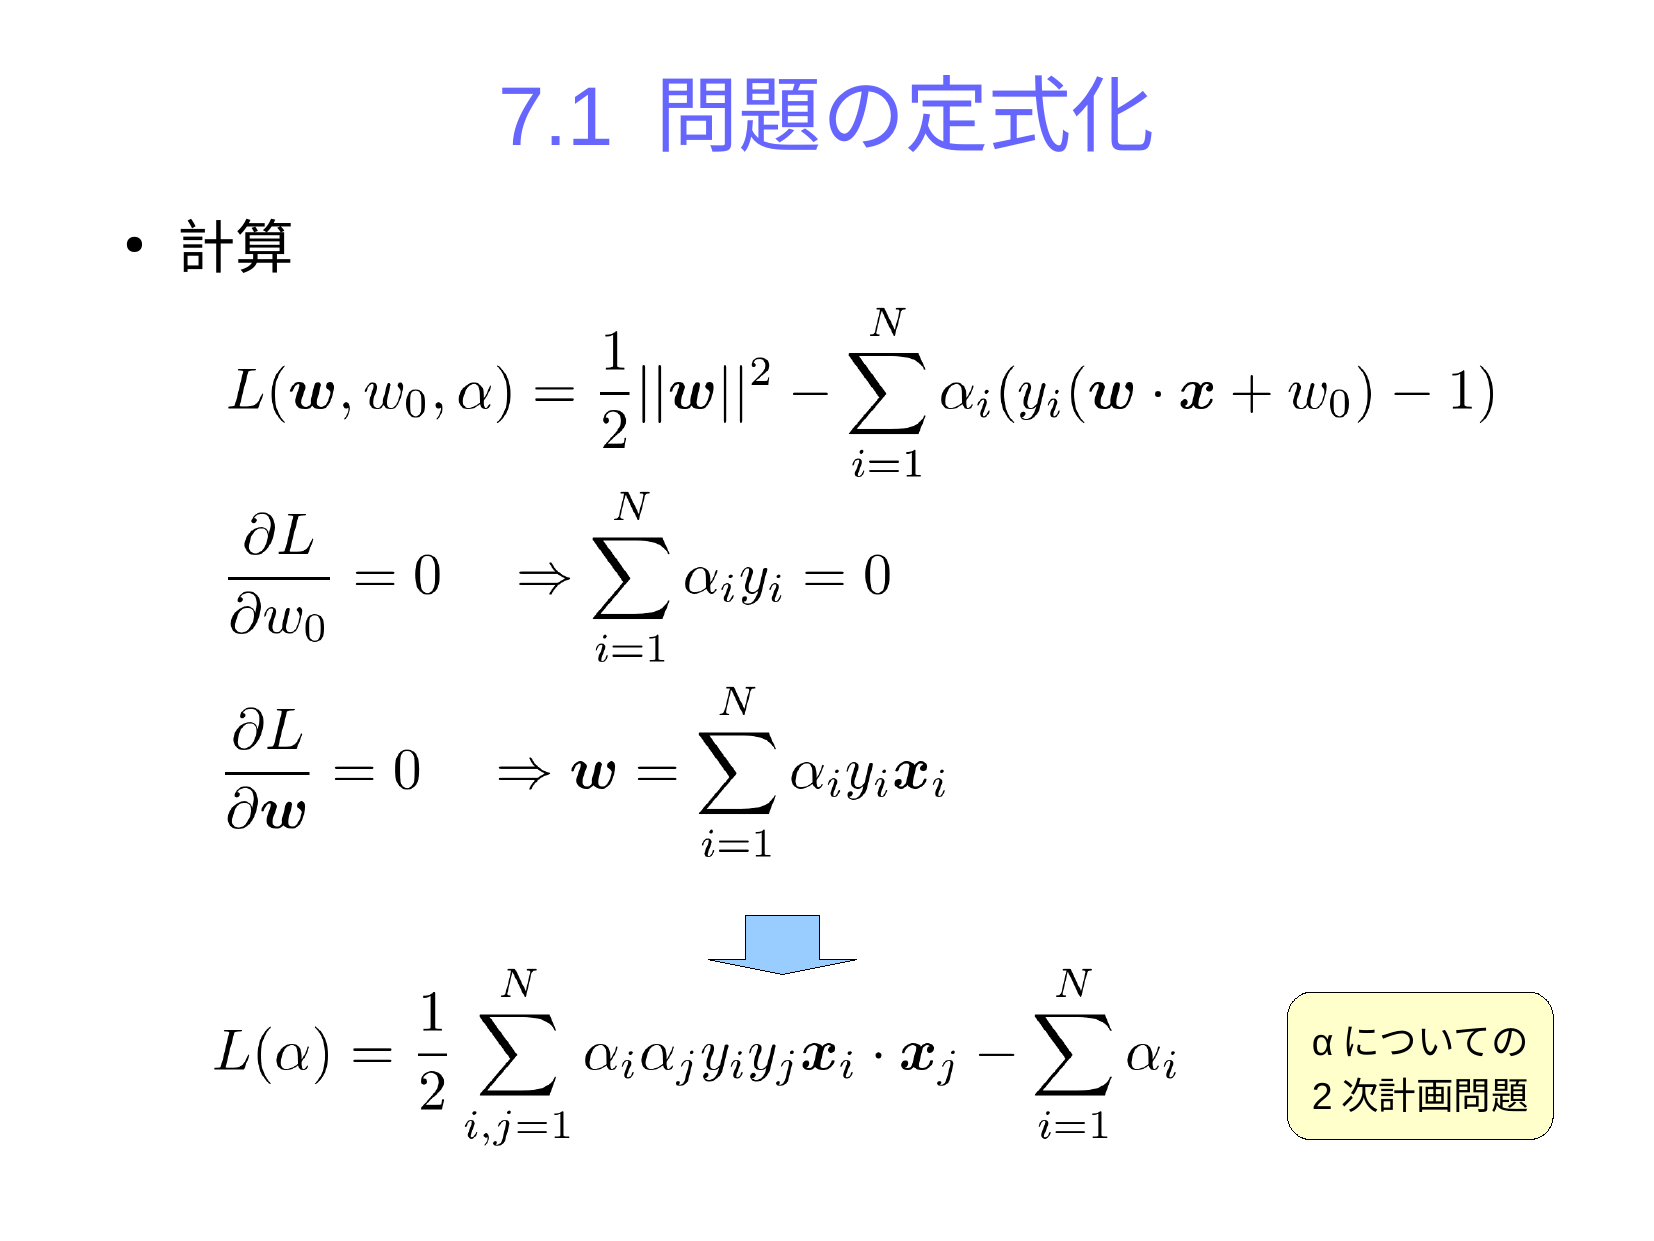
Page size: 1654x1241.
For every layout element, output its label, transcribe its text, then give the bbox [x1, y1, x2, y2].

picture [228, 307, 1493, 477]
picture [225, 686, 945, 857]
picture [228, 491, 890, 662]
list 計算 [106, 206, 1595, 1076]
text_box [708, 915, 857, 975]
text_box αについての 2次計画問題 [1287, 992, 1554, 1140]
title 7.1 問題の定式化 [82, 49, 1571, 178]
picture [214, 968, 1176, 1146]
